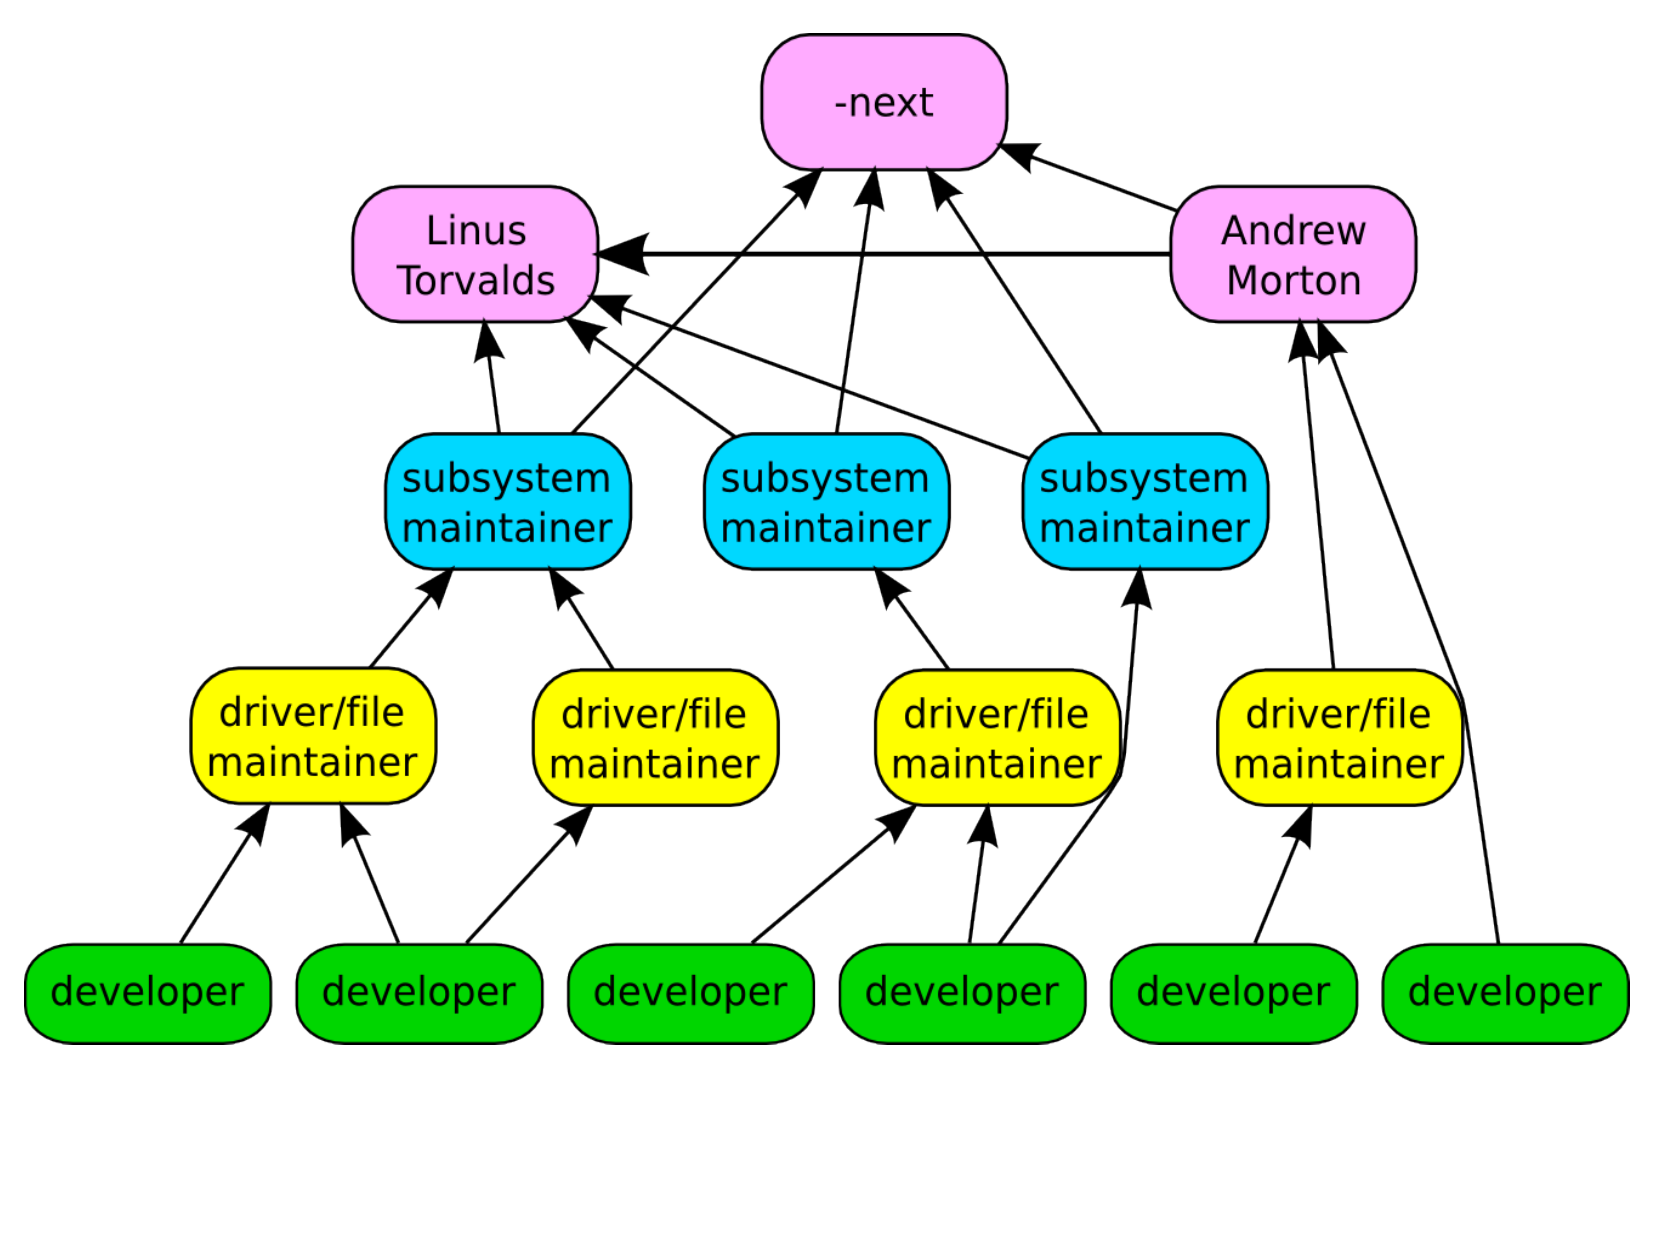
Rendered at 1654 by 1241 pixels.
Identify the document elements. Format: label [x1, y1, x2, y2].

picture [24, 33, 1630, 1045]
